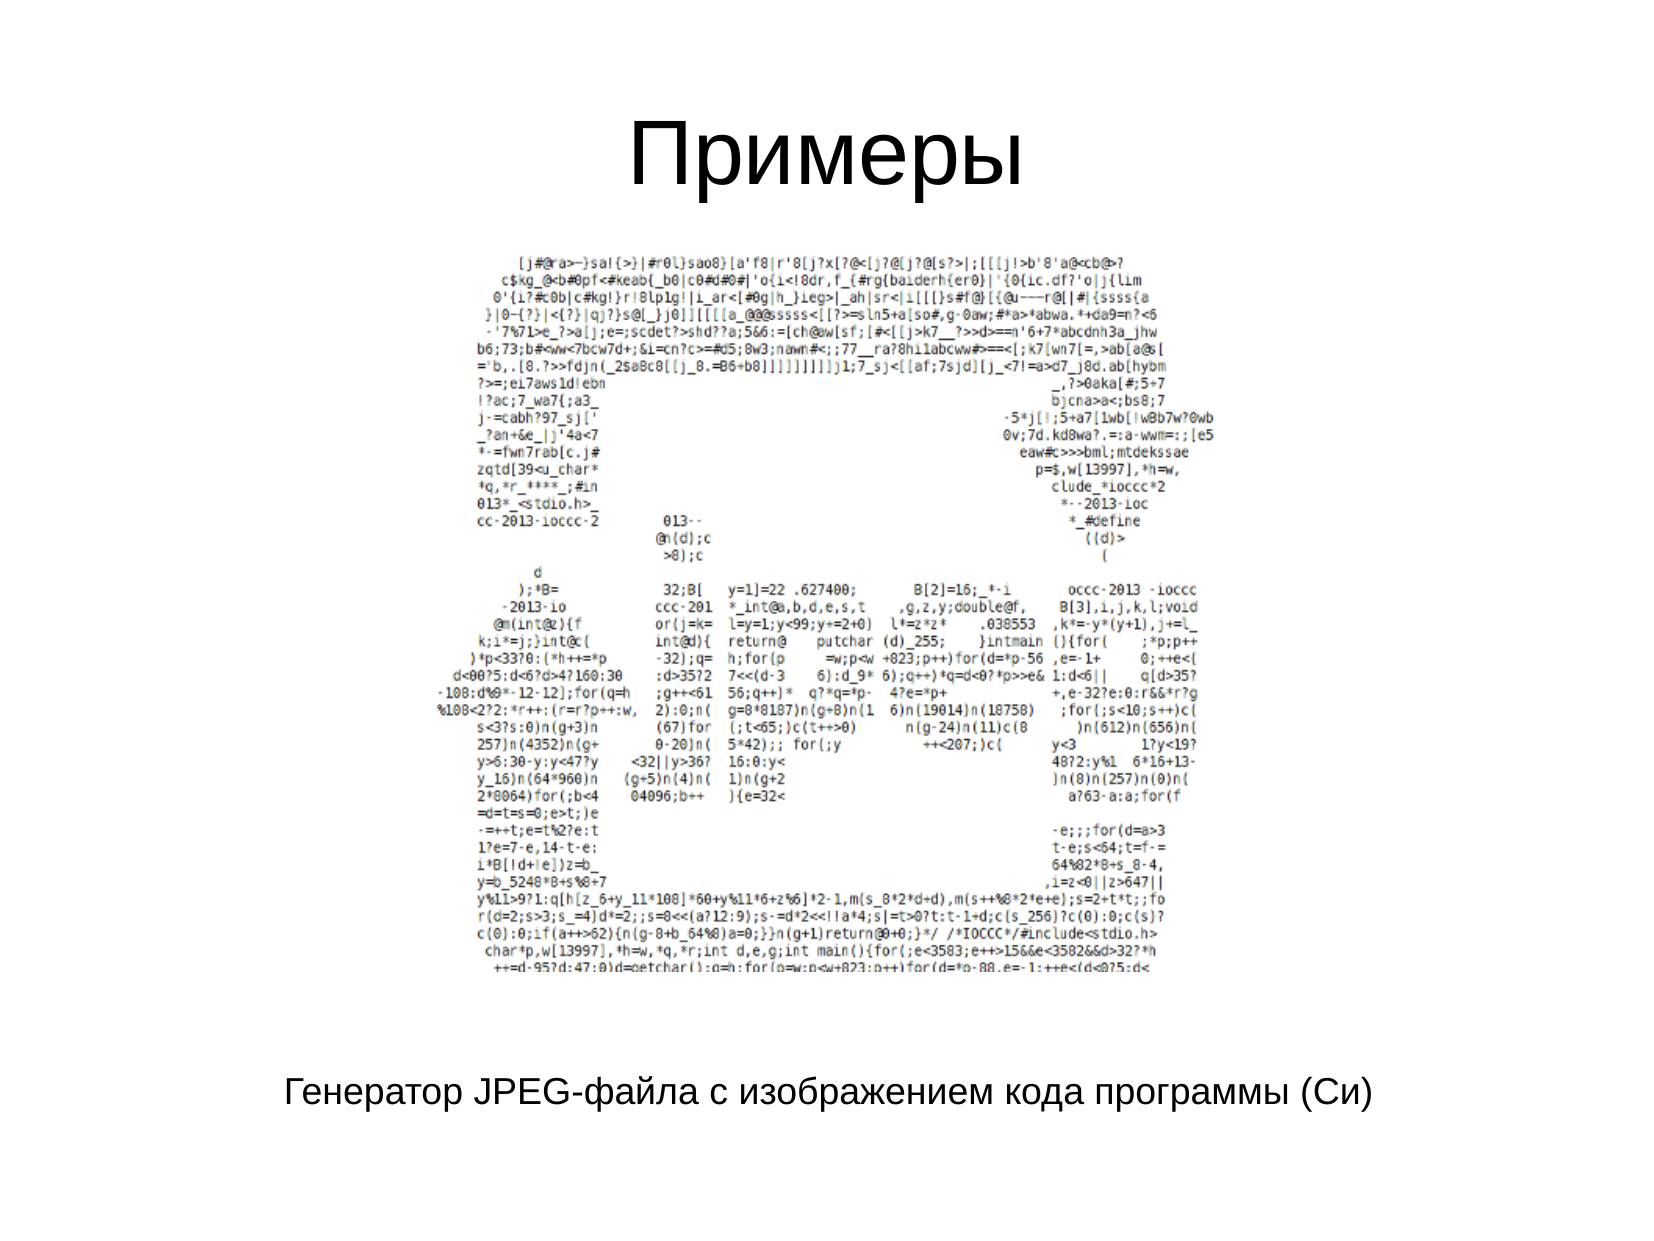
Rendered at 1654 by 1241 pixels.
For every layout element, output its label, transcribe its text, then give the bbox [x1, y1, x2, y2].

picture [436, 256, 1218, 972]
text_box Генератор JPEG-файла с изображением кода программы (Си) [269, 1062, 1390, 1120]
title Примеры [82, 49, 1571, 257]
